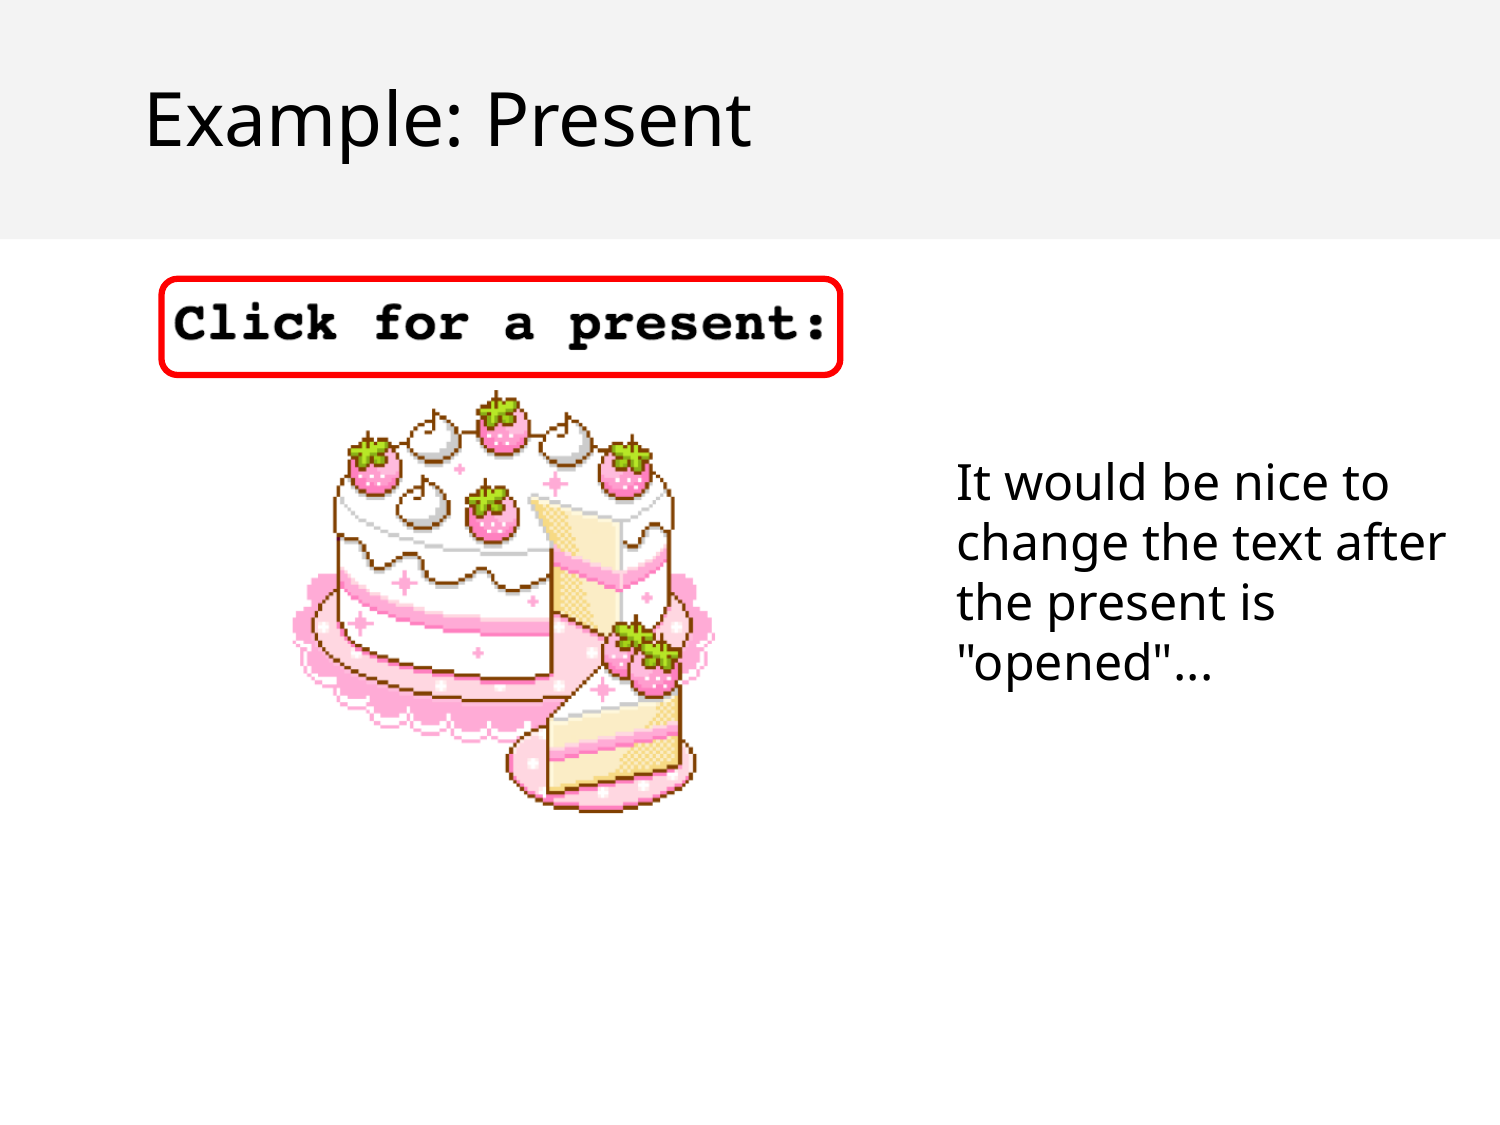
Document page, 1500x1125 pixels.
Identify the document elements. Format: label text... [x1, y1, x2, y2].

picture [165, 282, 837, 371]
text_box It would be nice to change the text after the present is "opened"... [941, 435, 1481, 690]
title Example: Present [128, 56, 1372, 183]
picture [147, 278, 865, 847]
